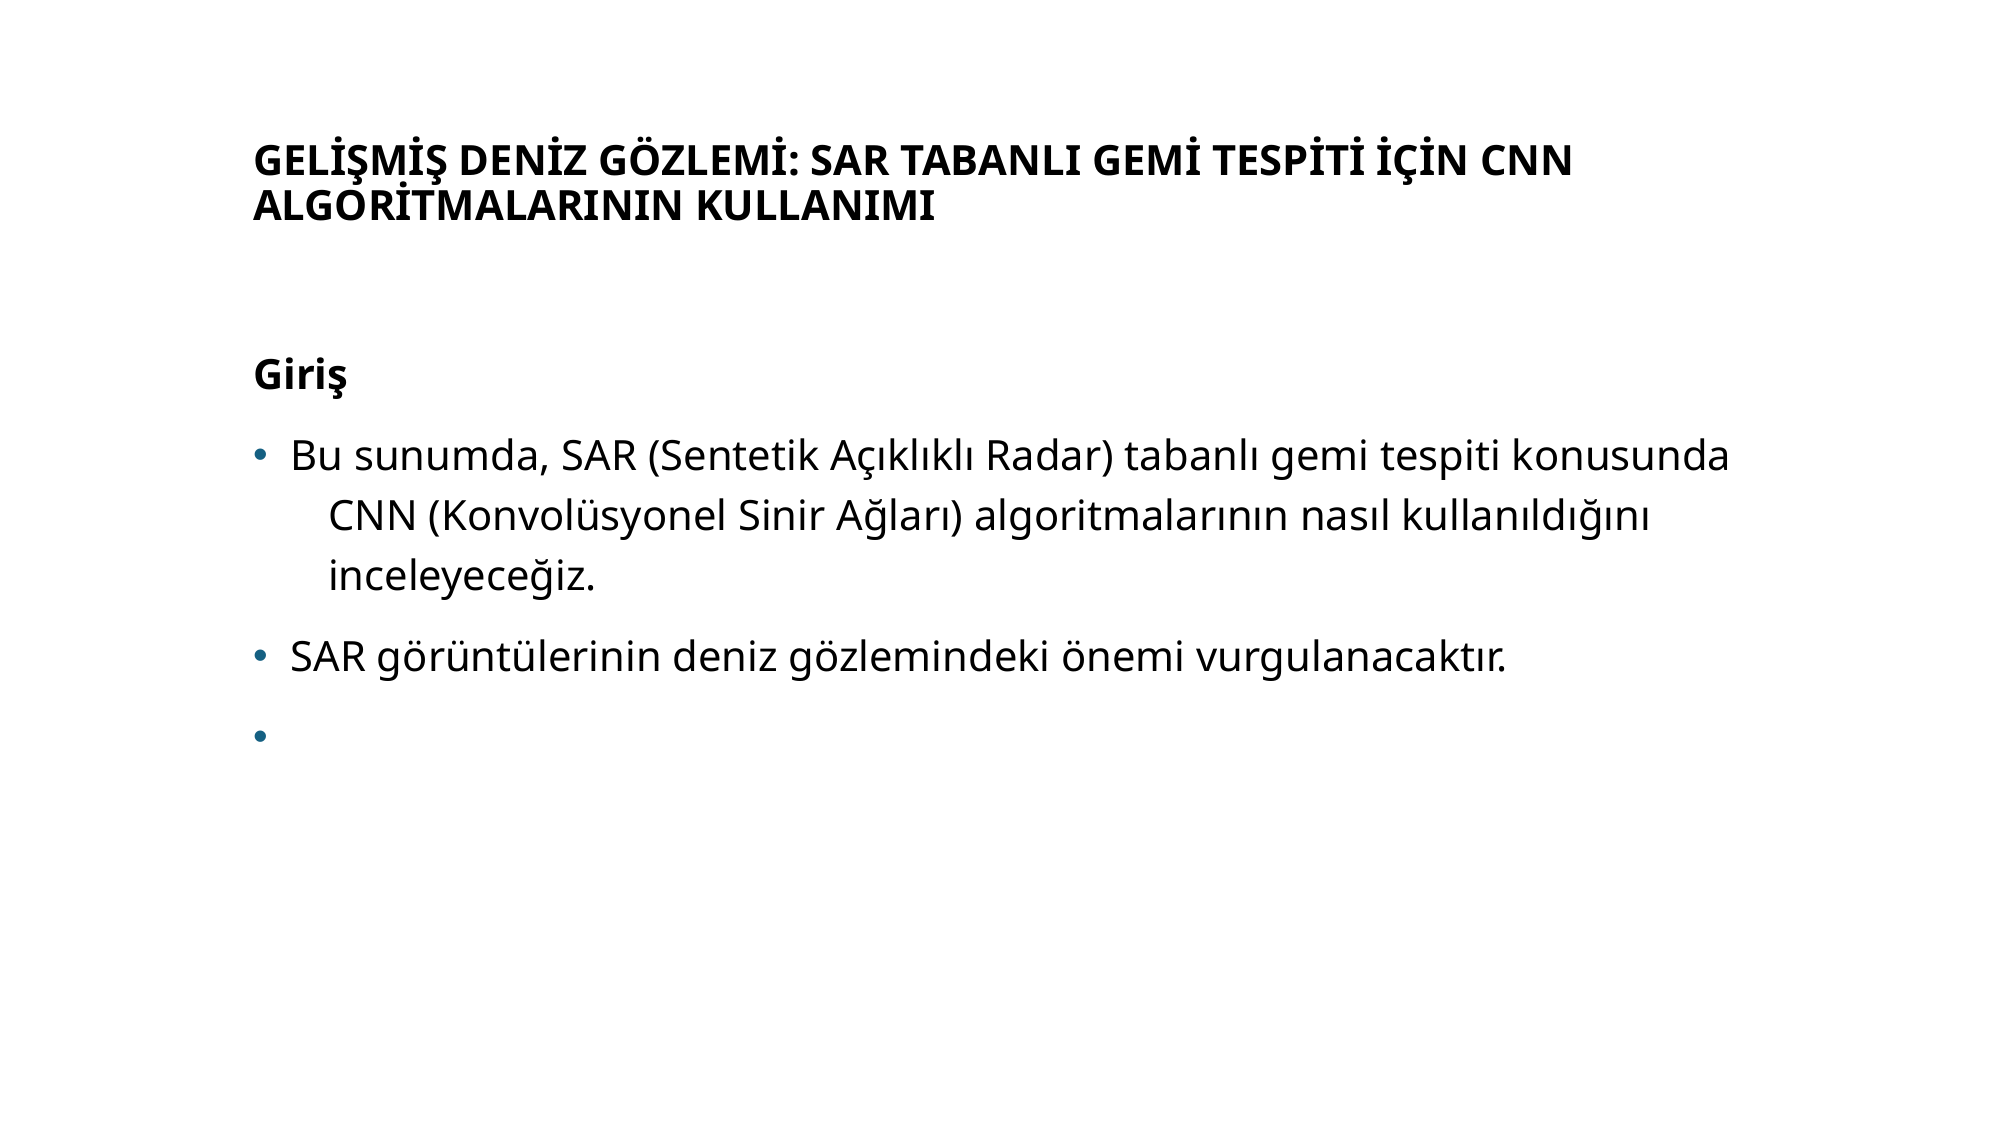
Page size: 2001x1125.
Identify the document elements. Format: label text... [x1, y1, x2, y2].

text_box Gelişmiş Deniz Gözlemi: SAR Tabanlı Gemi Tespiti için CNN Algoritmalarının Kullanımı [238, 132, 1766, 277]
text_box Giriş Bu sunumda, SAR (Sentetik Açıklıklı Radar) tabanlı gemi tespiti konusunda CNN (Konvolüsyonel Sinir Ağları) algoritmalarının nasıl kullanıldığını inceleyeceğiz. SAR görüntülerinin deniz gözlemindeki önemi vurgulanacaktır. [238, 331, 1814, 897]
